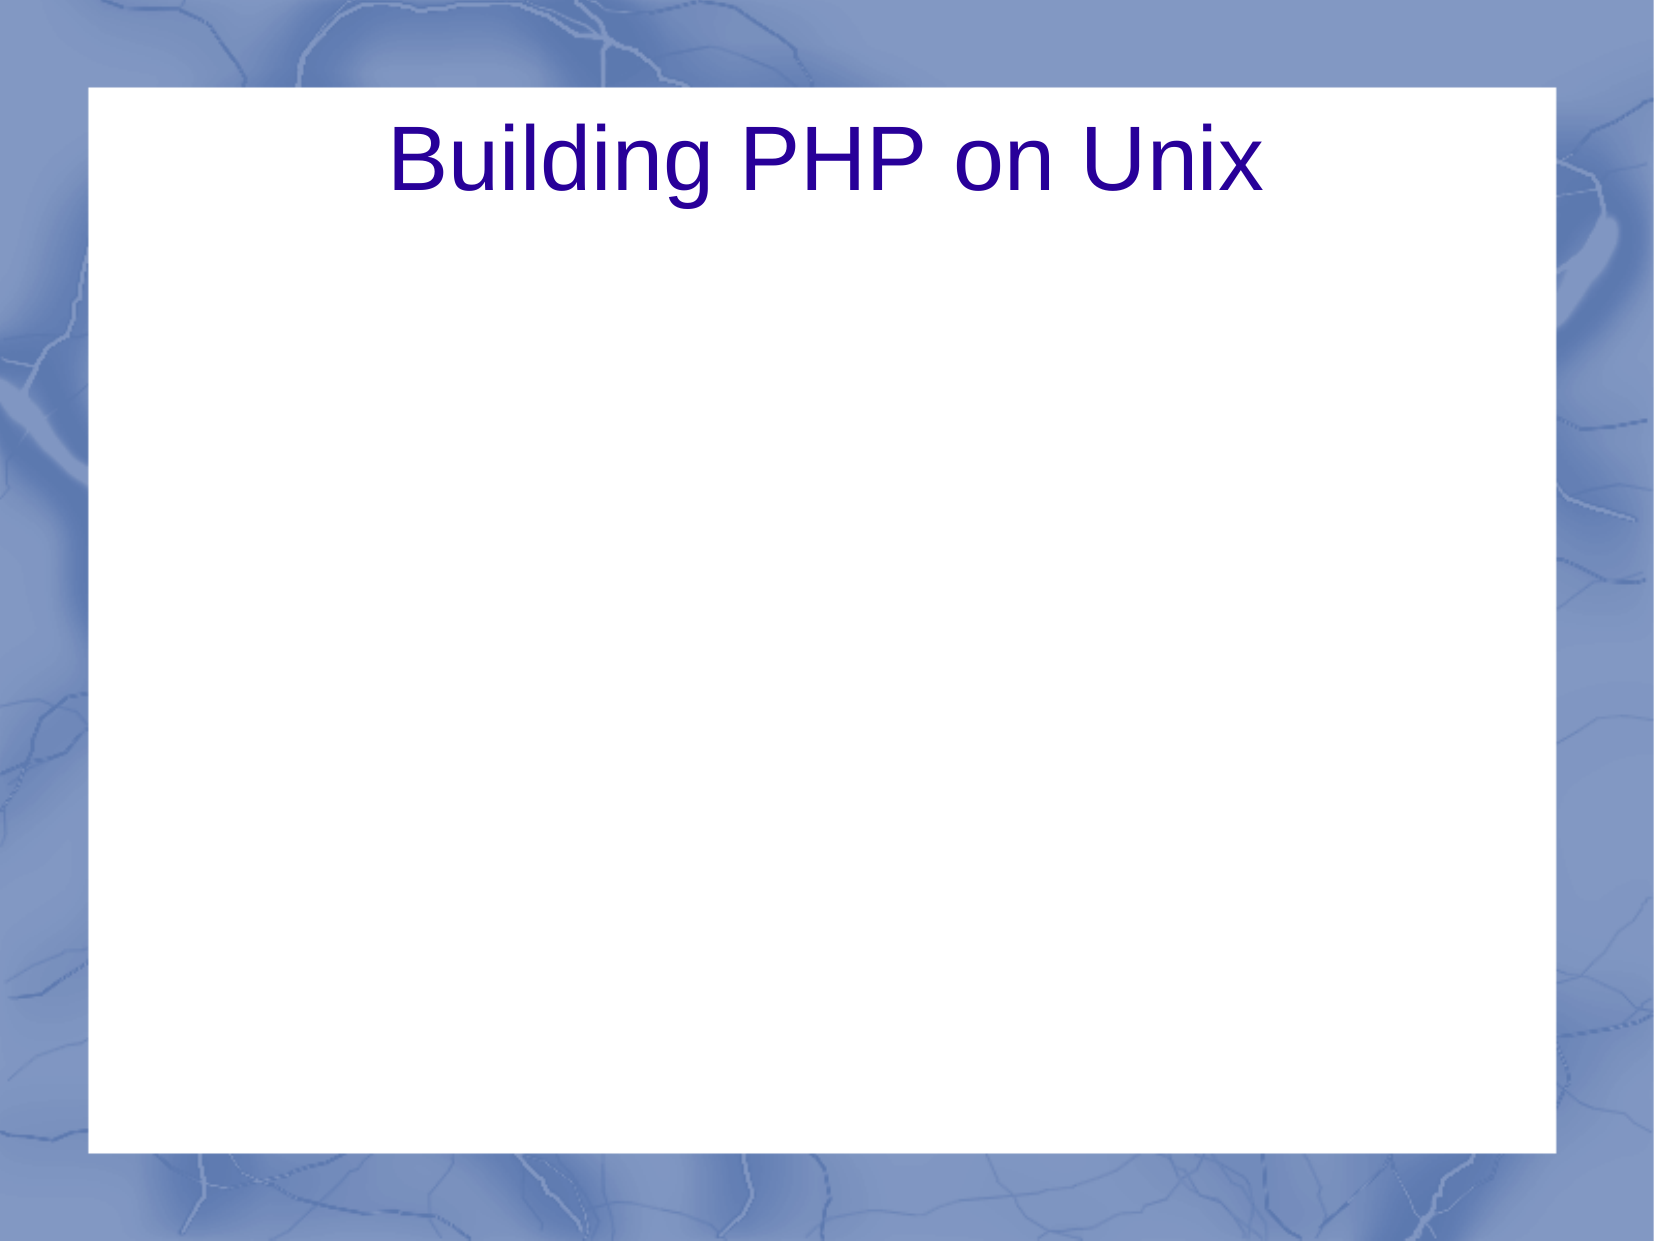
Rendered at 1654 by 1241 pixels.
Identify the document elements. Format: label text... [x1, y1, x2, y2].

picture [0, 0, 1654, 1241]
title Building PHP on Unix [82, 55, 1571, 263]
